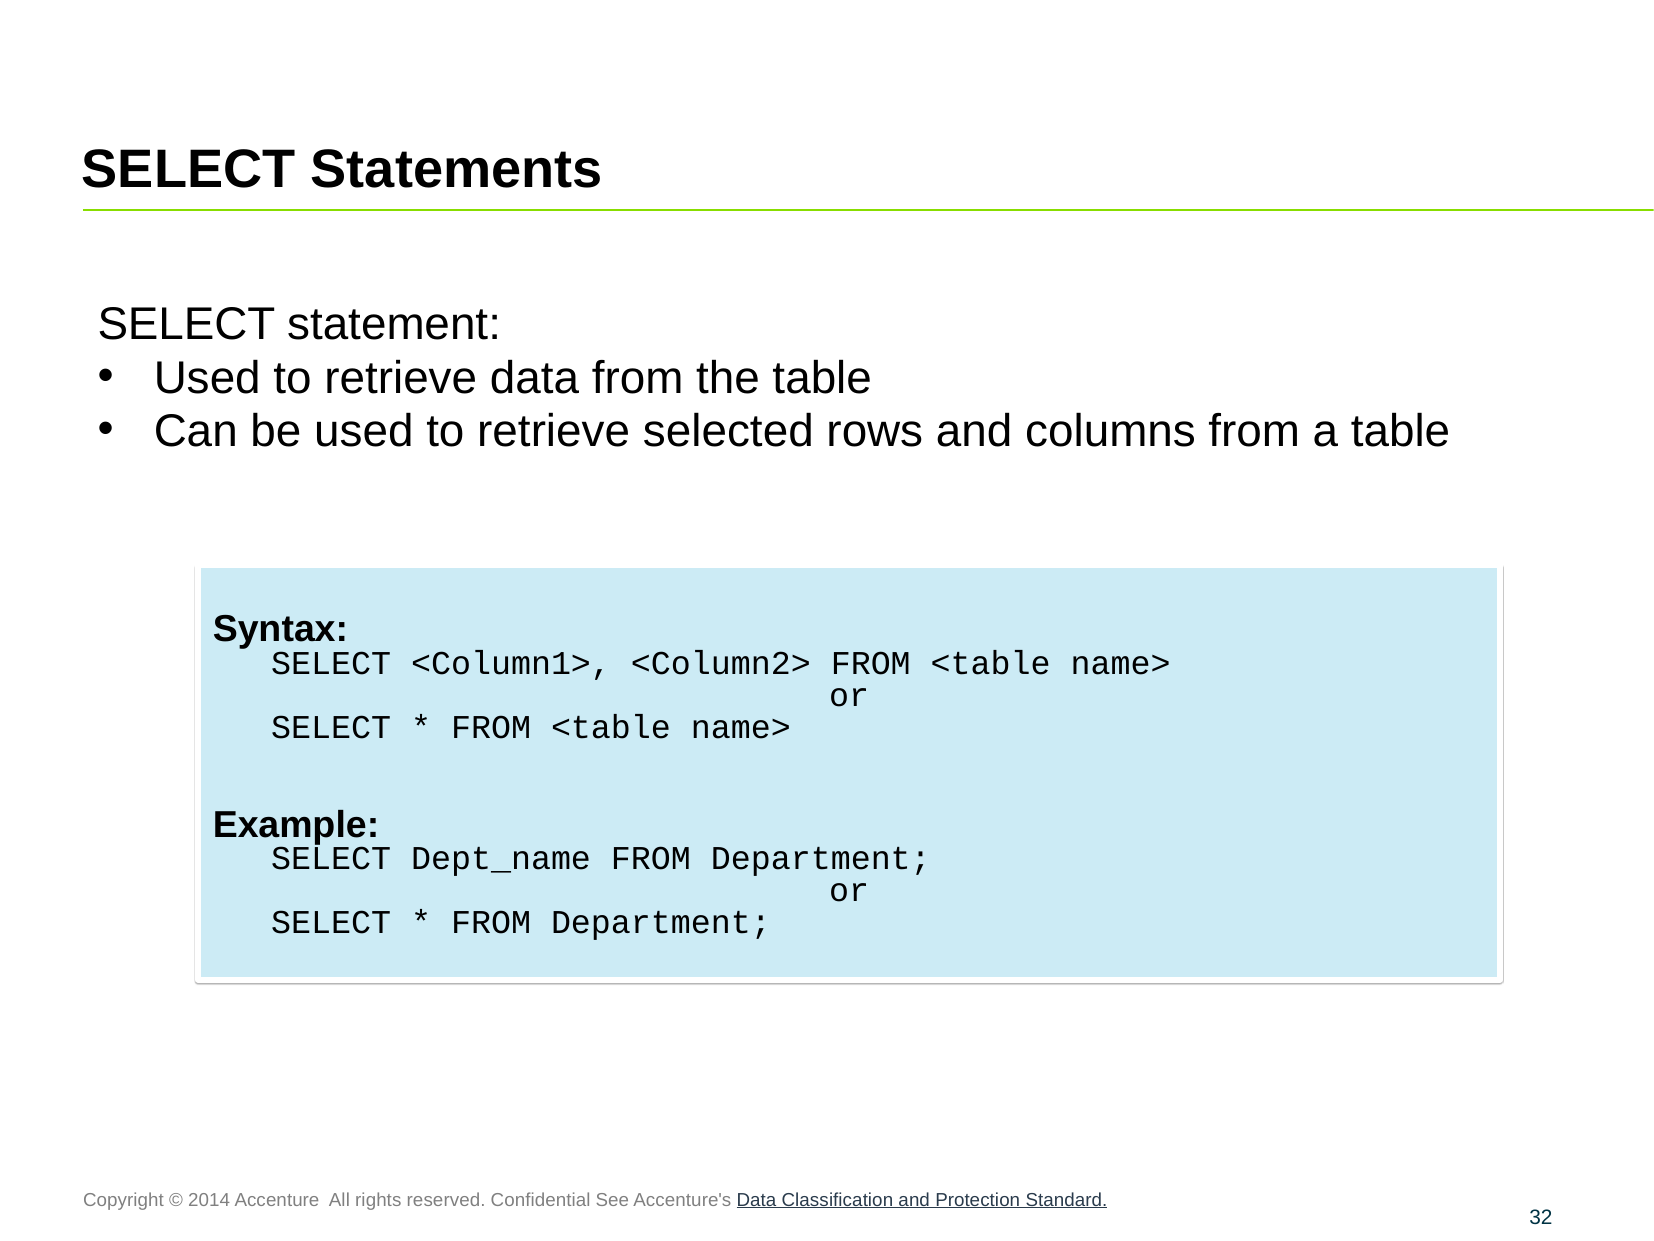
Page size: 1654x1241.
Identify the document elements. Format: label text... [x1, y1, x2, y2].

title SELECT Statements [81, 56, 1654, 199]
text_box 32 [1529, 1182, 1645, 1229]
text_box SELECT statement: Used to retrieve data from the table Can be used to retrieve selected rows and columns from a table [82, 219, 1612, 1140]
